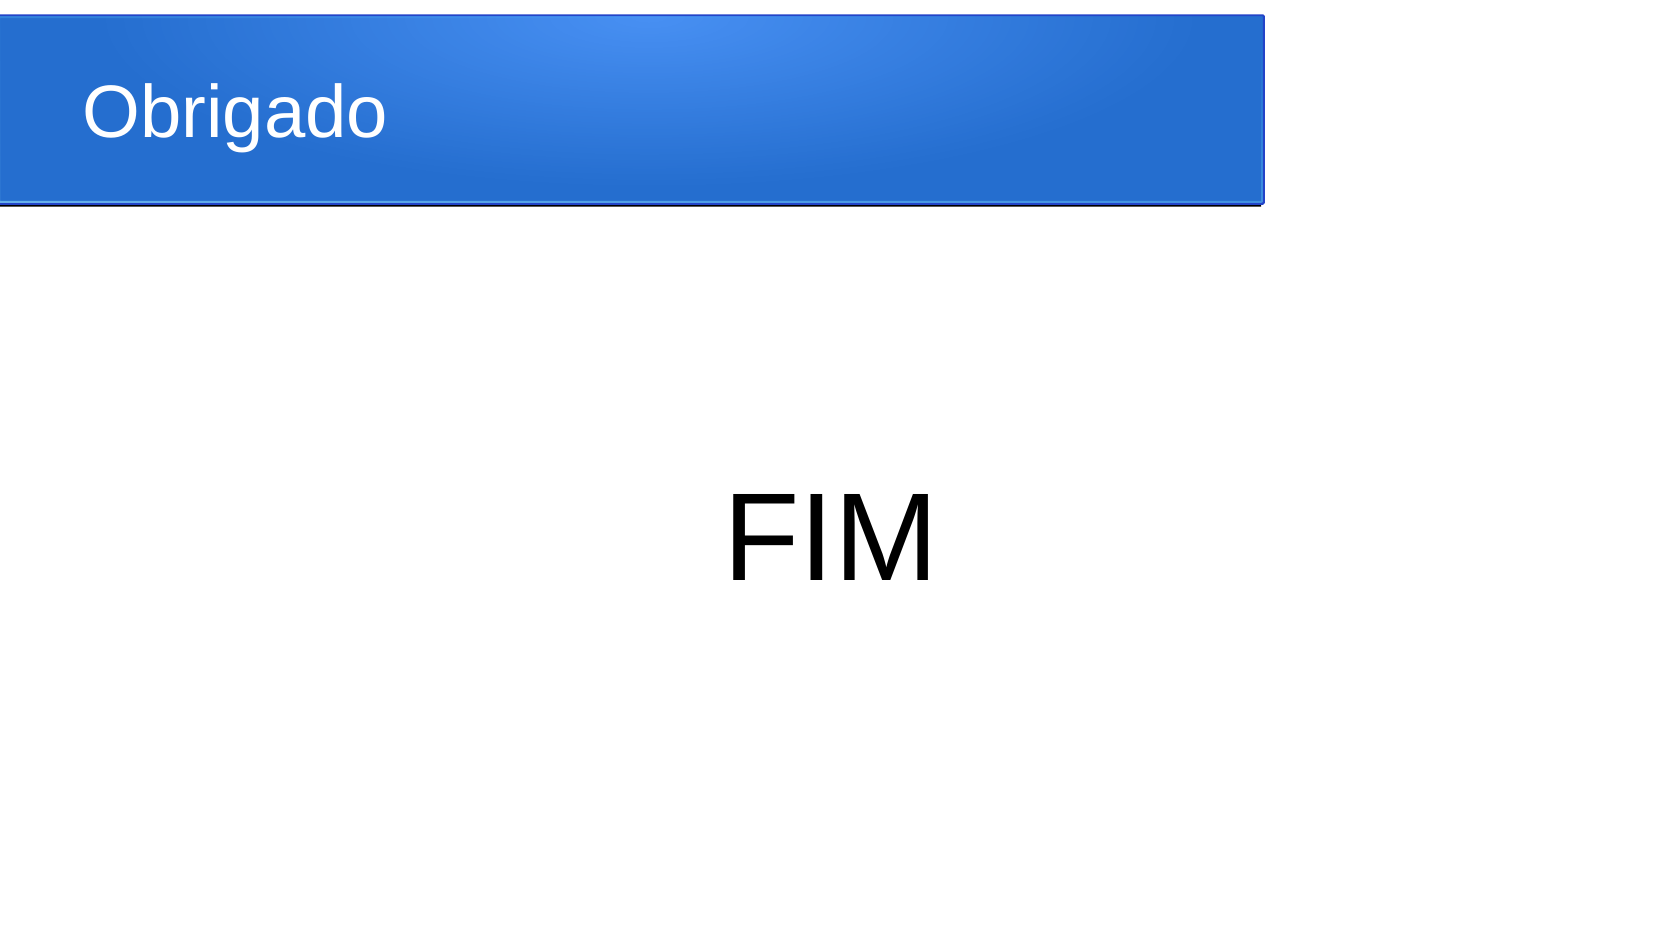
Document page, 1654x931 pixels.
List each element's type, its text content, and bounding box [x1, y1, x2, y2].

title Obrigado [82, 35, 1235, 189]
text_box FIM [708, 459, 957, 615]
